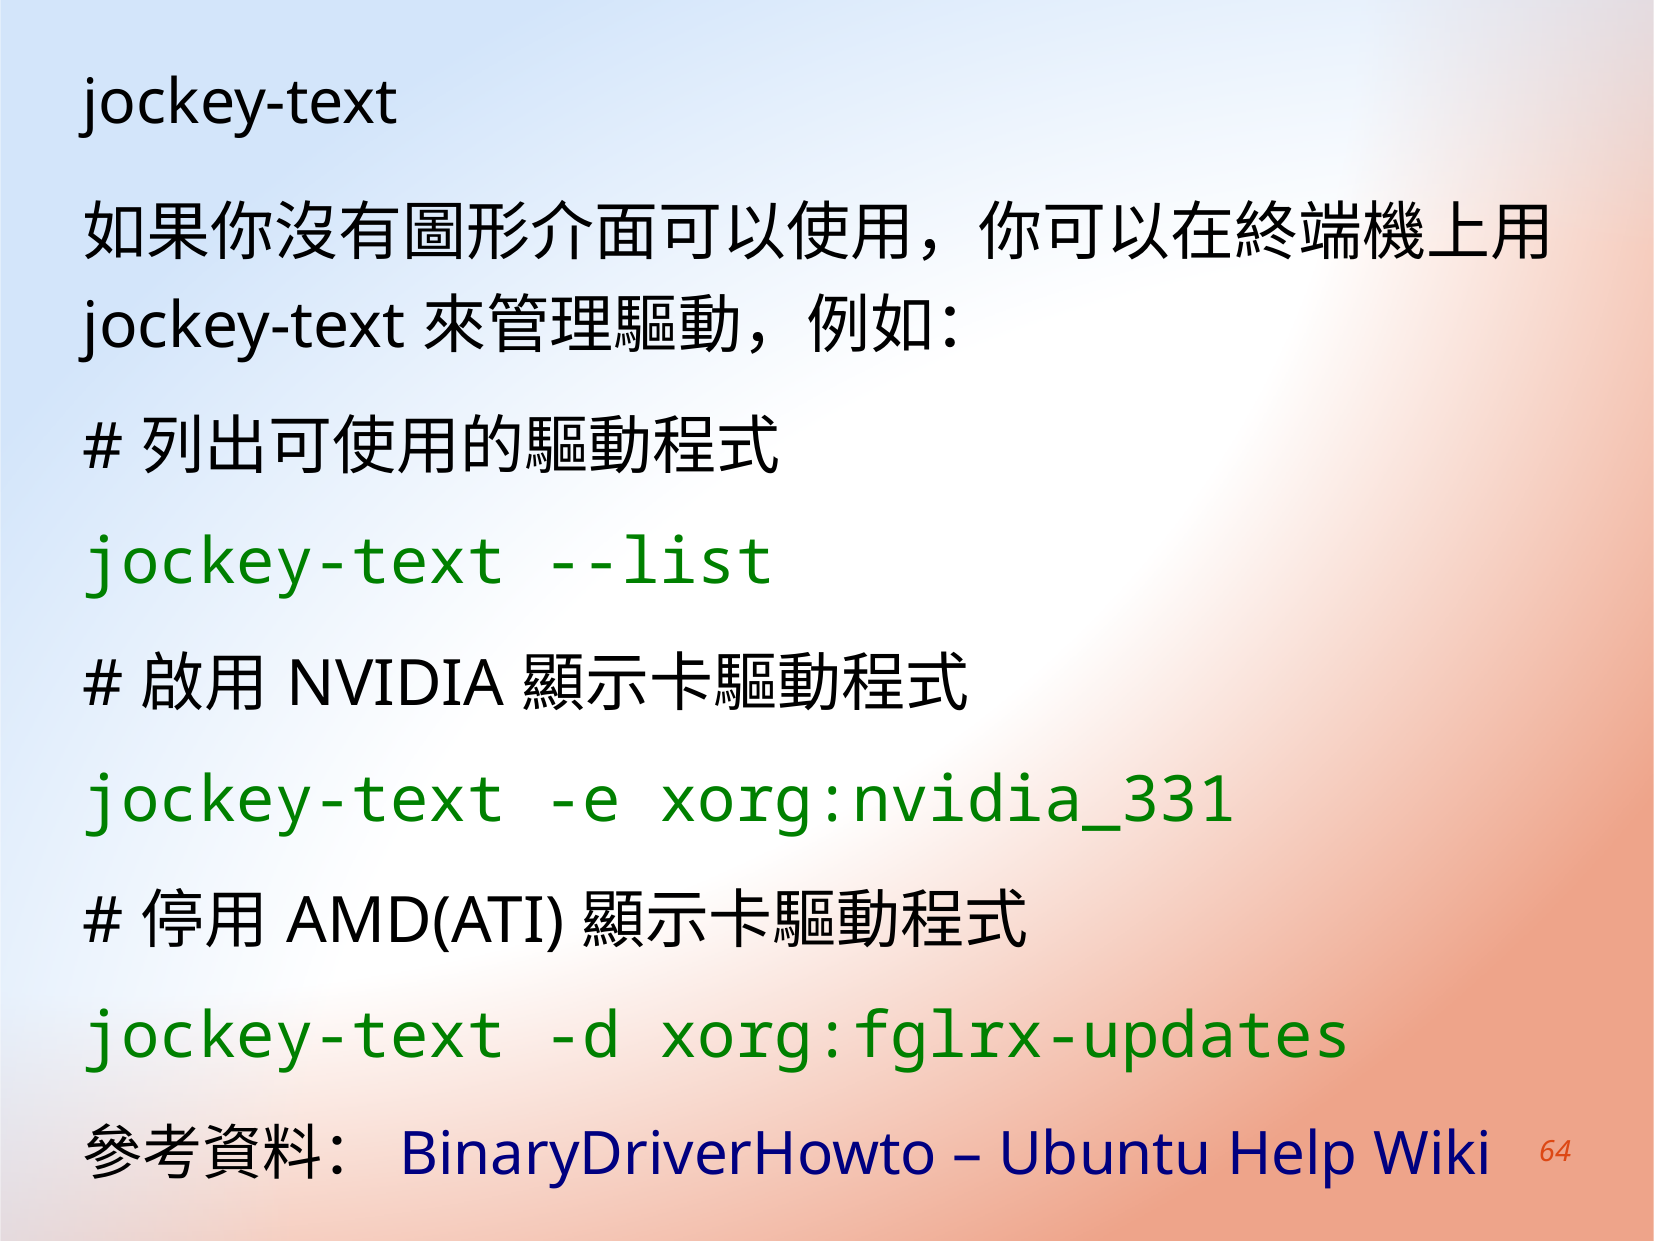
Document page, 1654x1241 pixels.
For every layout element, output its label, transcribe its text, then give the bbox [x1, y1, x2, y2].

picture [0, 0, 1654, 1241]
title jockey-text [82, 49, 1571, 151]
list 如果你沒有圖形介面可以使用，你可以在終端機上用jockey-text來管理驅動，例如： #列出可使用的驅動程式 jockey-text --list #啟用NVIDIA顯示卡驅動程式 jockey-text -e xorg:nvidia_331 #停用AMD(ATI)顯示卡驅動程式 jockey-text -d xorg:fglrx-updates 參考資料：BinaryDriverHowto – Ubuntu Help Wiki [82, 180, 1571, 1201]
